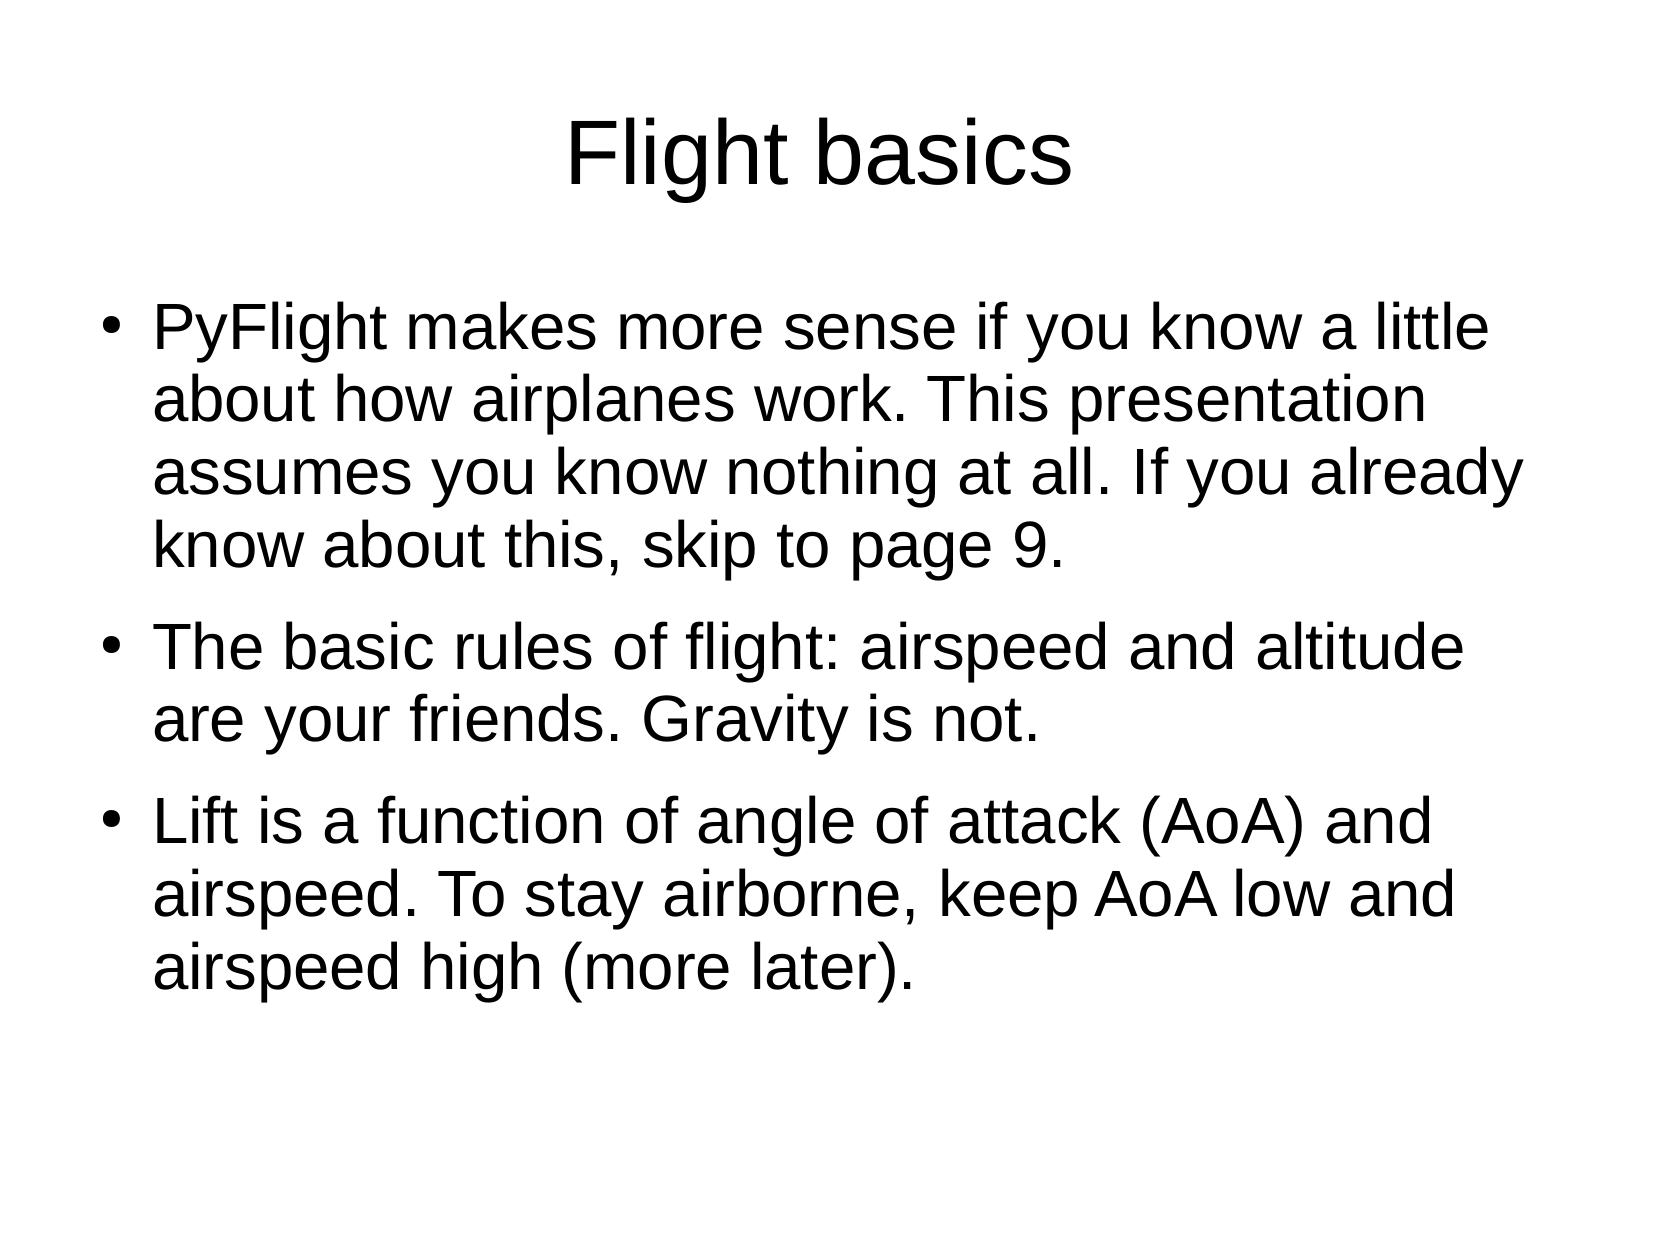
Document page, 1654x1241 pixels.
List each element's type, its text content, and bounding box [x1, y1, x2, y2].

title Flight basics [82, 49, 1571, 257]
list PyFlight makes more sense if you know a little about how airplanes work. This presentation assumes you know nothing at all. If you already know about this, skip to page 9. The basic rules of flight: airspeed and altitude are your friends. Gravity is not. Lift is a function of angle of attack (AoA) and airspeed. To stay airborne, keep AoA low and airspeed high (more later). [82, 290, 1571, 1010]
